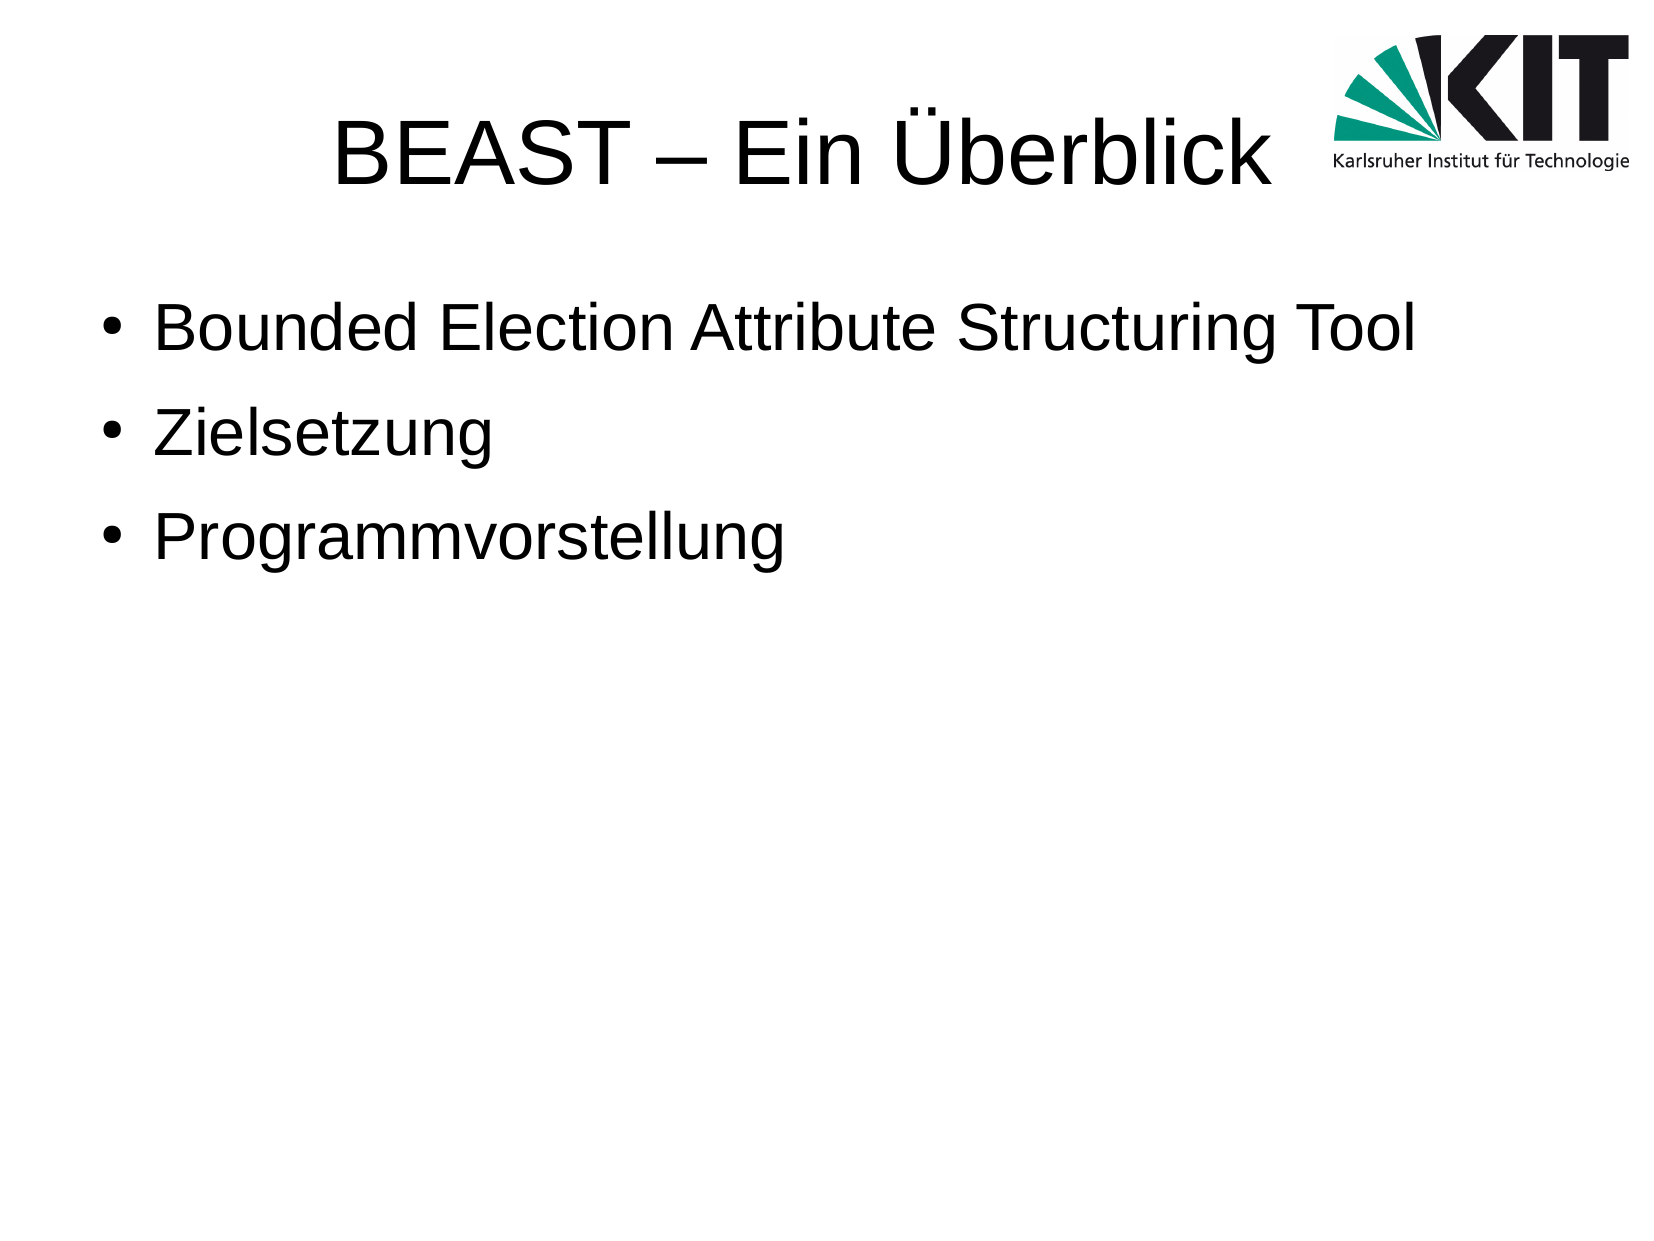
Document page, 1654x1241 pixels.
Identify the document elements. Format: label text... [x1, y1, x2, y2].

picture [1334, 35, 1629, 171]
list Bounded Election Attribute Structuring Tool Zielsetzung Programmvorstellung [82, 290, 1571, 1010]
title BEAST – Ein Überblick [82, 49, 1524, 257]
